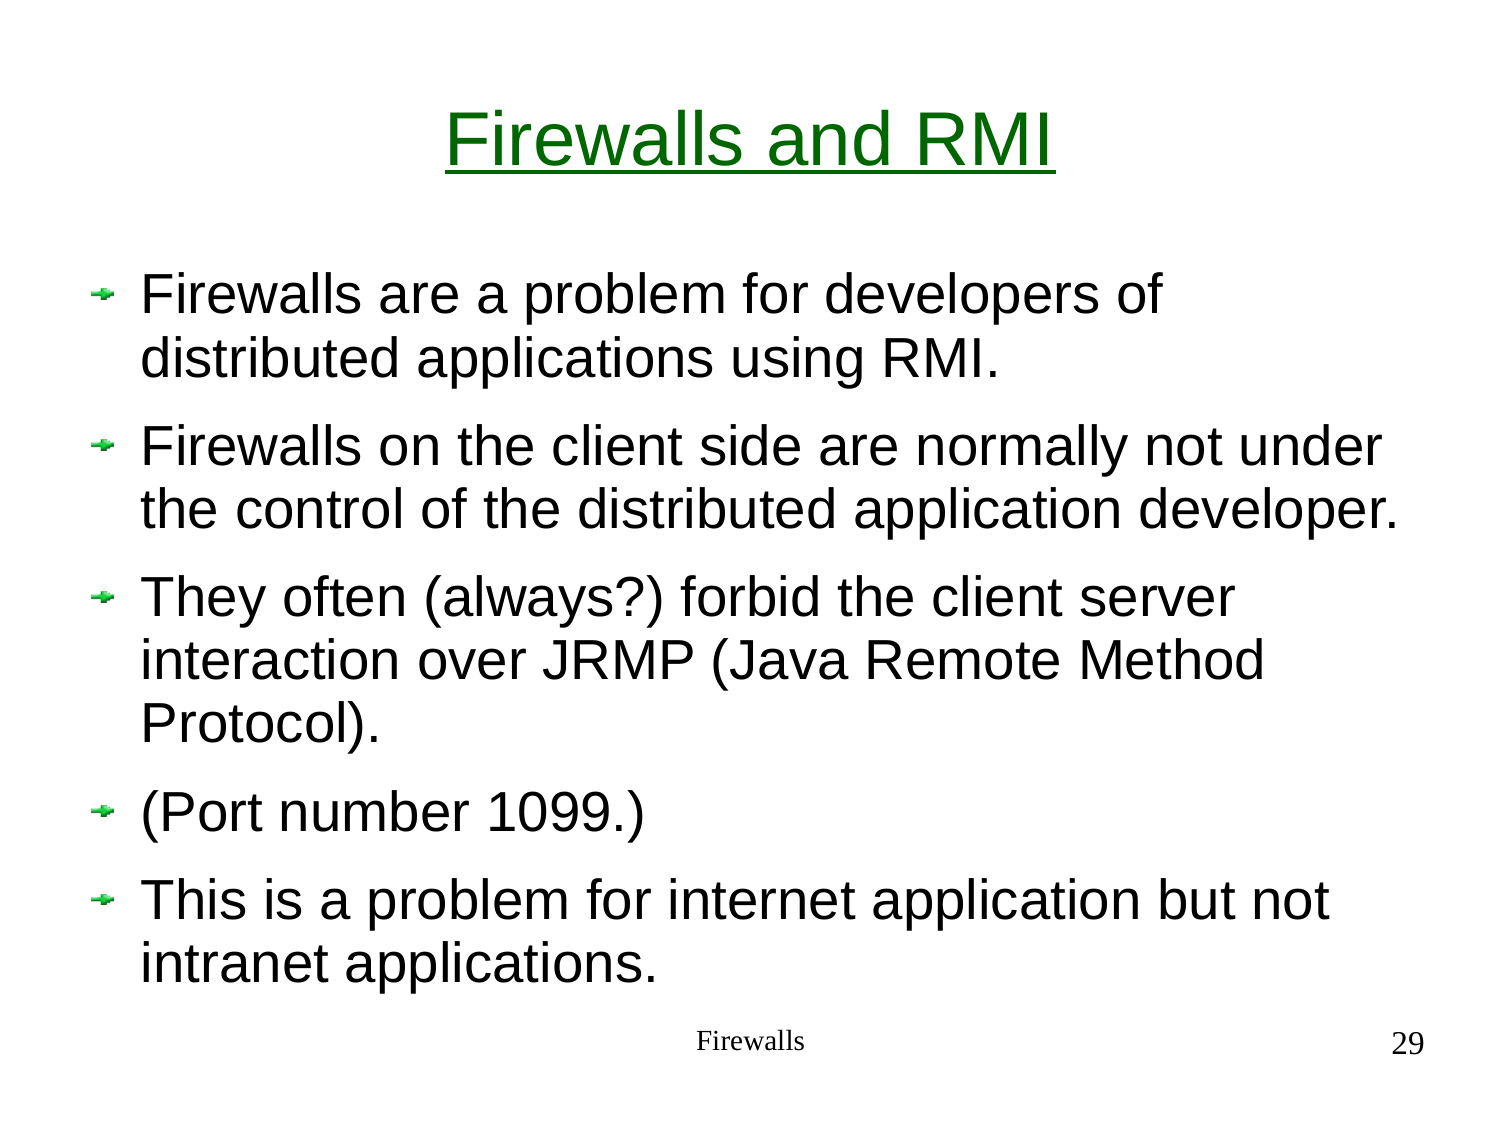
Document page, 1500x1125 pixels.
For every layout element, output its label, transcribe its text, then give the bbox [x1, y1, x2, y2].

list Firewalls are a problem for developers of distributed applications using RMI. Firewalls on the client side are normally not under the control of the distributed application developer. They often (always?) forbid the client server interaction over JRMP (Java Remote Method Protocol). (Port number 1099.) This is a problem for internet application but not intranet applications. [75, 262, 1425, 1006]
title Firewalls and RMI [75, 45, 1425, 233]
